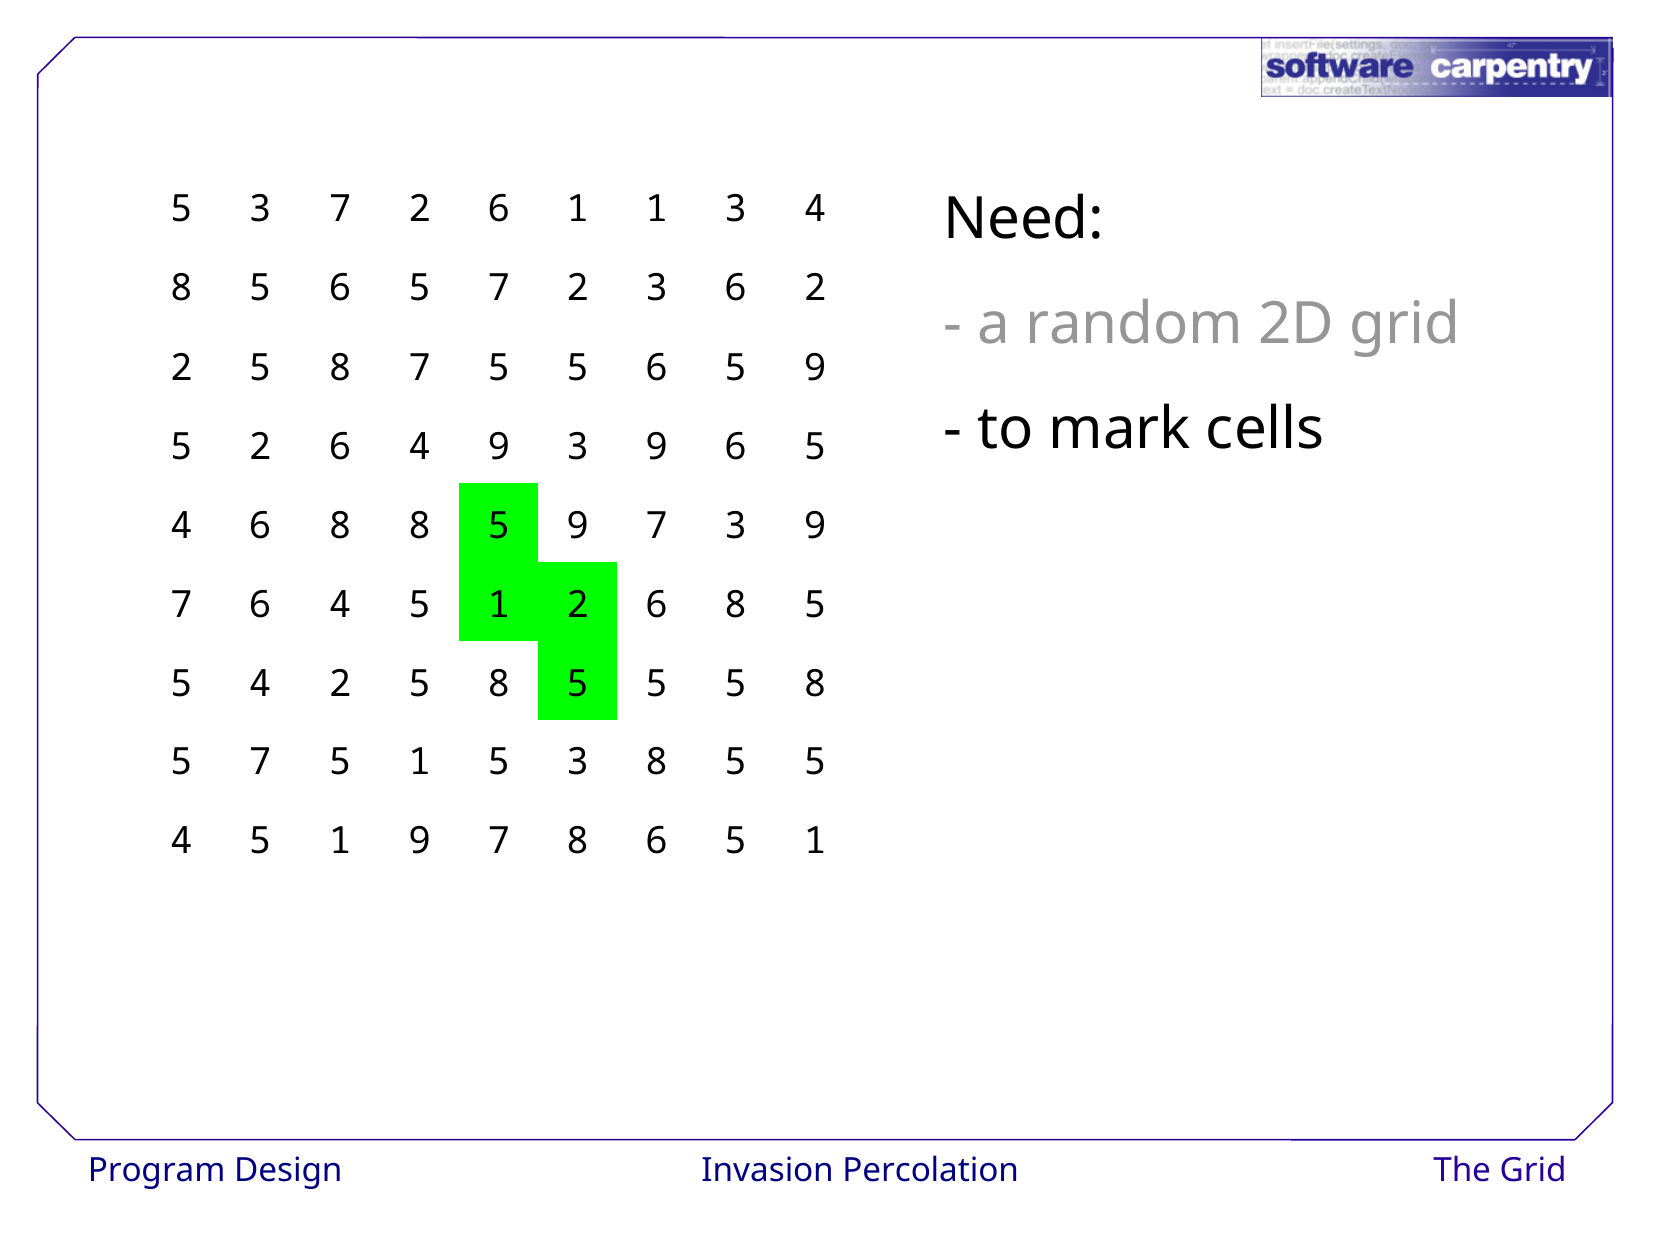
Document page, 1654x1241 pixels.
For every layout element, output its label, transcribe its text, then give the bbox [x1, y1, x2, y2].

table_header 1 [617, 166, 696, 245]
table_cell 5 [142, 720, 221, 799]
table_cell 2 [538, 562, 617, 641]
table_cell 9 [775, 483, 855, 562]
table_cell 2 [300, 641, 380, 720]
table_cell 5 [380, 641, 459, 720]
table_cell 5 [459, 720, 538, 799]
table_header 2 [380, 166, 459, 245]
table_cell 5 [459, 483, 538, 562]
table_cell 5 [221, 326, 300, 404]
text_box Need: - a random 2D grid - to mark cells [928, 138, 1476, 469]
table_header 3 [696, 166, 775, 245]
table_cell 5 [221, 245, 300, 326]
table_cell 3 [538, 404, 617, 483]
table_cell 1 [775, 799, 855, 878]
table_header 5 [142, 166, 221, 245]
table_cell 6 [221, 483, 300, 562]
table_cell 1 [459, 562, 538, 641]
table_header 6 [459, 166, 538, 245]
table_cell 5 [617, 641, 696, 720]
table_cell 5 [538, 641, 617, 720]
table_cell 7 [380, 326, 459, 404]
table_cell 5 [380, 245, 459, 326]
table_cell 8 [775, 641, 855, 720]
table_cell 6 [617, 799, 696, 878]
table_cell 5 [696, 720, 775, 799]
table_cell 6 [221, 562, 300, 641]
table_cell 5 [538, 326, 617, 404]
table_cell 6 [300, 245, 380, 326]
table_cell 5 [142, 641, 221, 720]
table_cell 5 [775, 404, 855, 483]
table_cell 5 [696, 641, 775, 720]
table_header 1 [538, 166, 617, 245]
table_cell 9 [775, 326, 855, 404]
table_cell 4 [142, 483, 221, 562]
table_cell 7 [142, 562, 221, 641]
table_cell 7 [617, 483, 696, 562]
table_cell 8 [300, 326, 380, 404]
table_cell 1 [380, 720, 459, 799]
table_cell 9 [617, 404, 696, 483]
table_cell 8 [459, 641, 538, 720]
table_cell 2 [221, 404, 300, 483]
table_cell 8 [142, 245, 221, 326]
table_cell 5 [300, 720, 380, 799]
table_header 3 [221, 166, 300, 245]
table_cell 2 [142, 326, 221, 404]
table_cell 5 [380, 562, 459, 641]
table_cell 7 [459, 245, 538, 326]
table_cell 7 [221, 720, 300, 799]
table_header 7 [300, 166, 380, 245]
table_cell 5 [459, 326, 538, 404]
table_cell 2 [775, 245, 855, 326]
table_cell 6 [617, 562, 696, 641]
table_cell 5 [696, 799, 775, 878]
table_cell 5 [775, 562, 855, 641]
table_cell 1 [300, 799, 380, 878]
table_cell 6 [696, 404, 775, 483]
table_cell 7 [459, 799, 538, 878]
table_cell 9 [538, 483, 617, 562]
table_cell 2 [538, 245, 617, 326]
table_cell 3 [696, 483, 775, 562]
table_cell 5 [775, 720, 855, 799]
table_cell 5 [696, 326, 775, 404]
table_cell 3 [538, 720, 617, 799]
picture [1261, 39, 1613, 97]
table_cell 9 [380, 799, 459, 878]
table_cell 8 [617, 720, 696, 799]
table_cell 5 [221, 799, 300, 878]
table_cell 8 [300, 483, 380, 562]
table_cell 5 [142, 404, 221, 483]
table_cell 4 [142, 799, 221, 878]
table_cell 6 [300, 404, 380, 483]
table_cell 4 [380, 404, 459, 483]
table_cell 6 [617, 326, 696, 404]
table_cell 9 [459, 404, 538, 483]
table_cell 8 [538, 799, 617, 878]
table_cell 4 [300, 562, 380, 641]
table_cell 6 [696, 245, 775, 326]
table_header 4 [775, 166, 855, 245]
table_cell 3 [617, 245, 696, 326]
table_cell 8 [696, 562, 775, 641]
table_cell 4 [221, 641, 300, 720]
table_cell 8 [380, 483, 459, 562]
